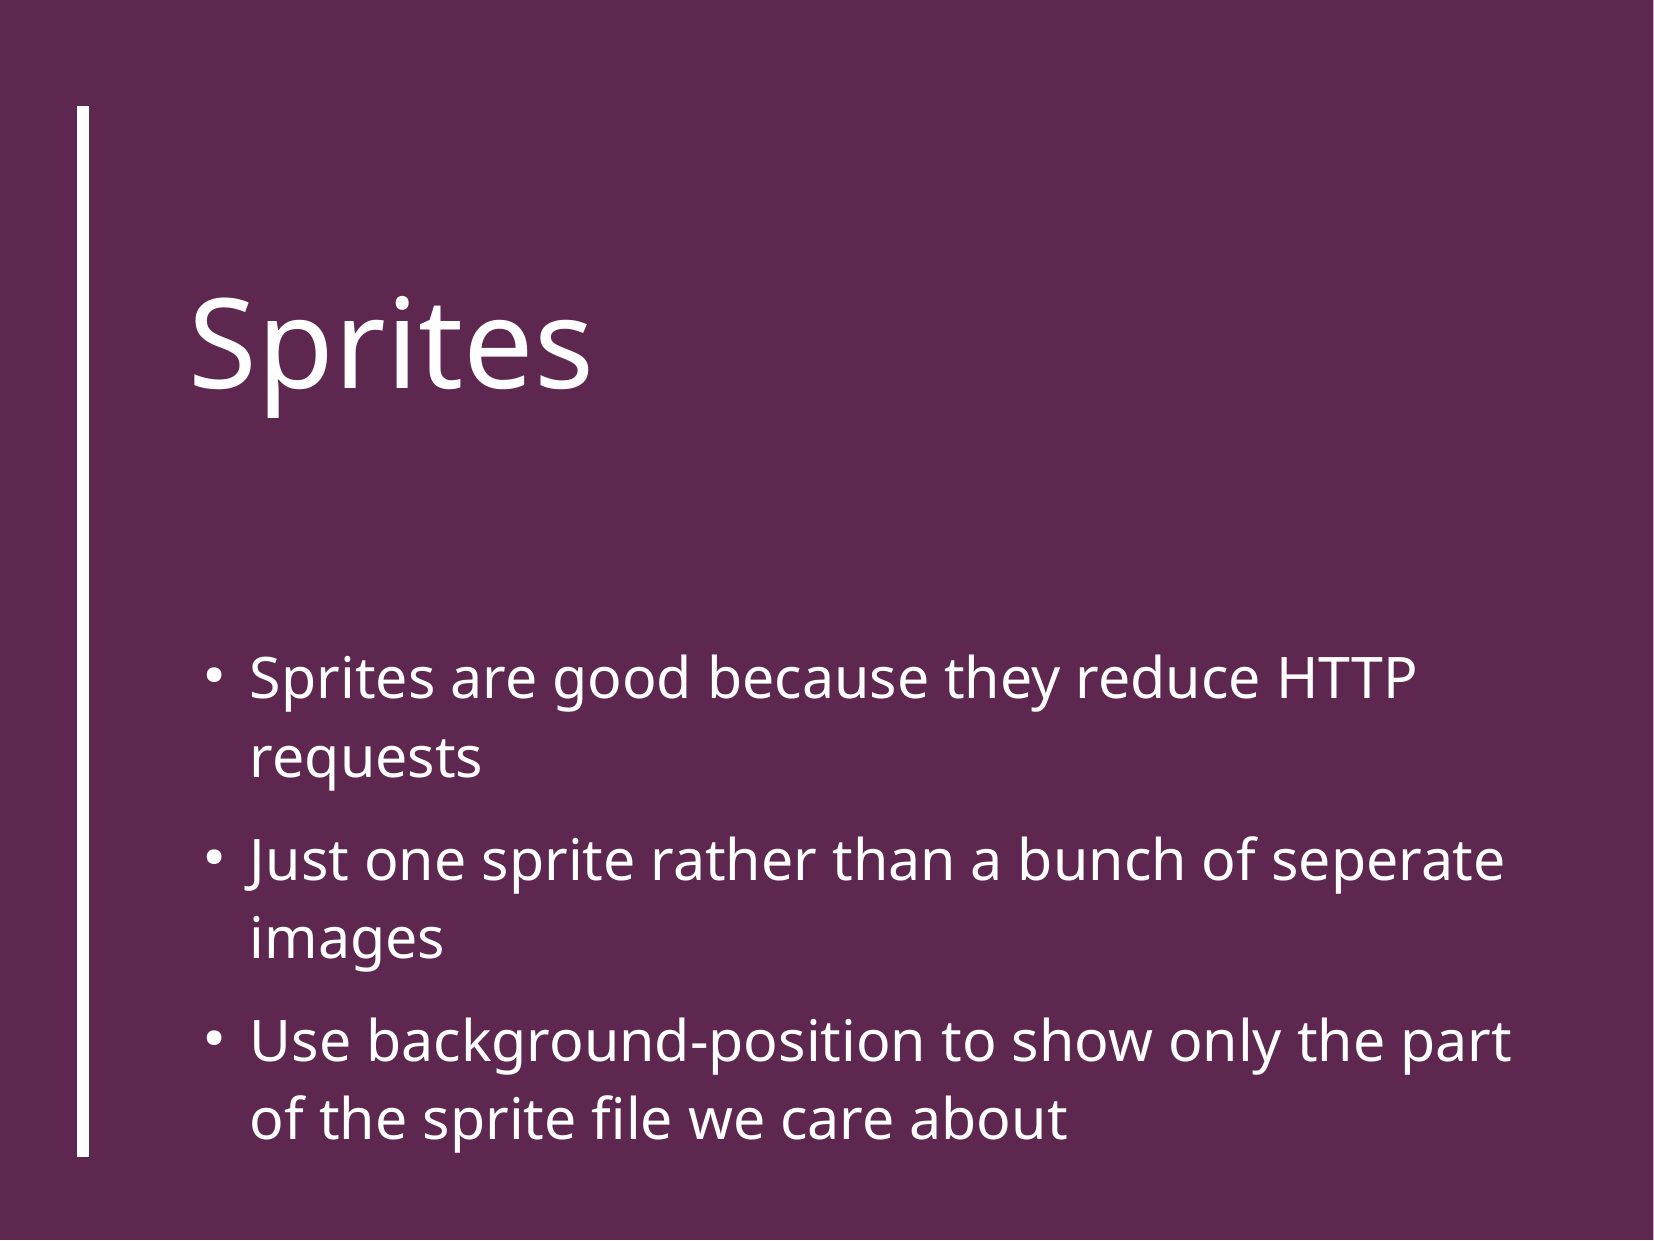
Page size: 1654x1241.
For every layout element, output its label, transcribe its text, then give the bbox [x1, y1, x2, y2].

list Sprites are good because they reduce HTTP requests Just one sprite rather than a bunch of seperate images Use background-position to show only the part of the sprite file we care about [188, 637, 1571, 1158]
title Sprites [188, 236, 1571, 444]
